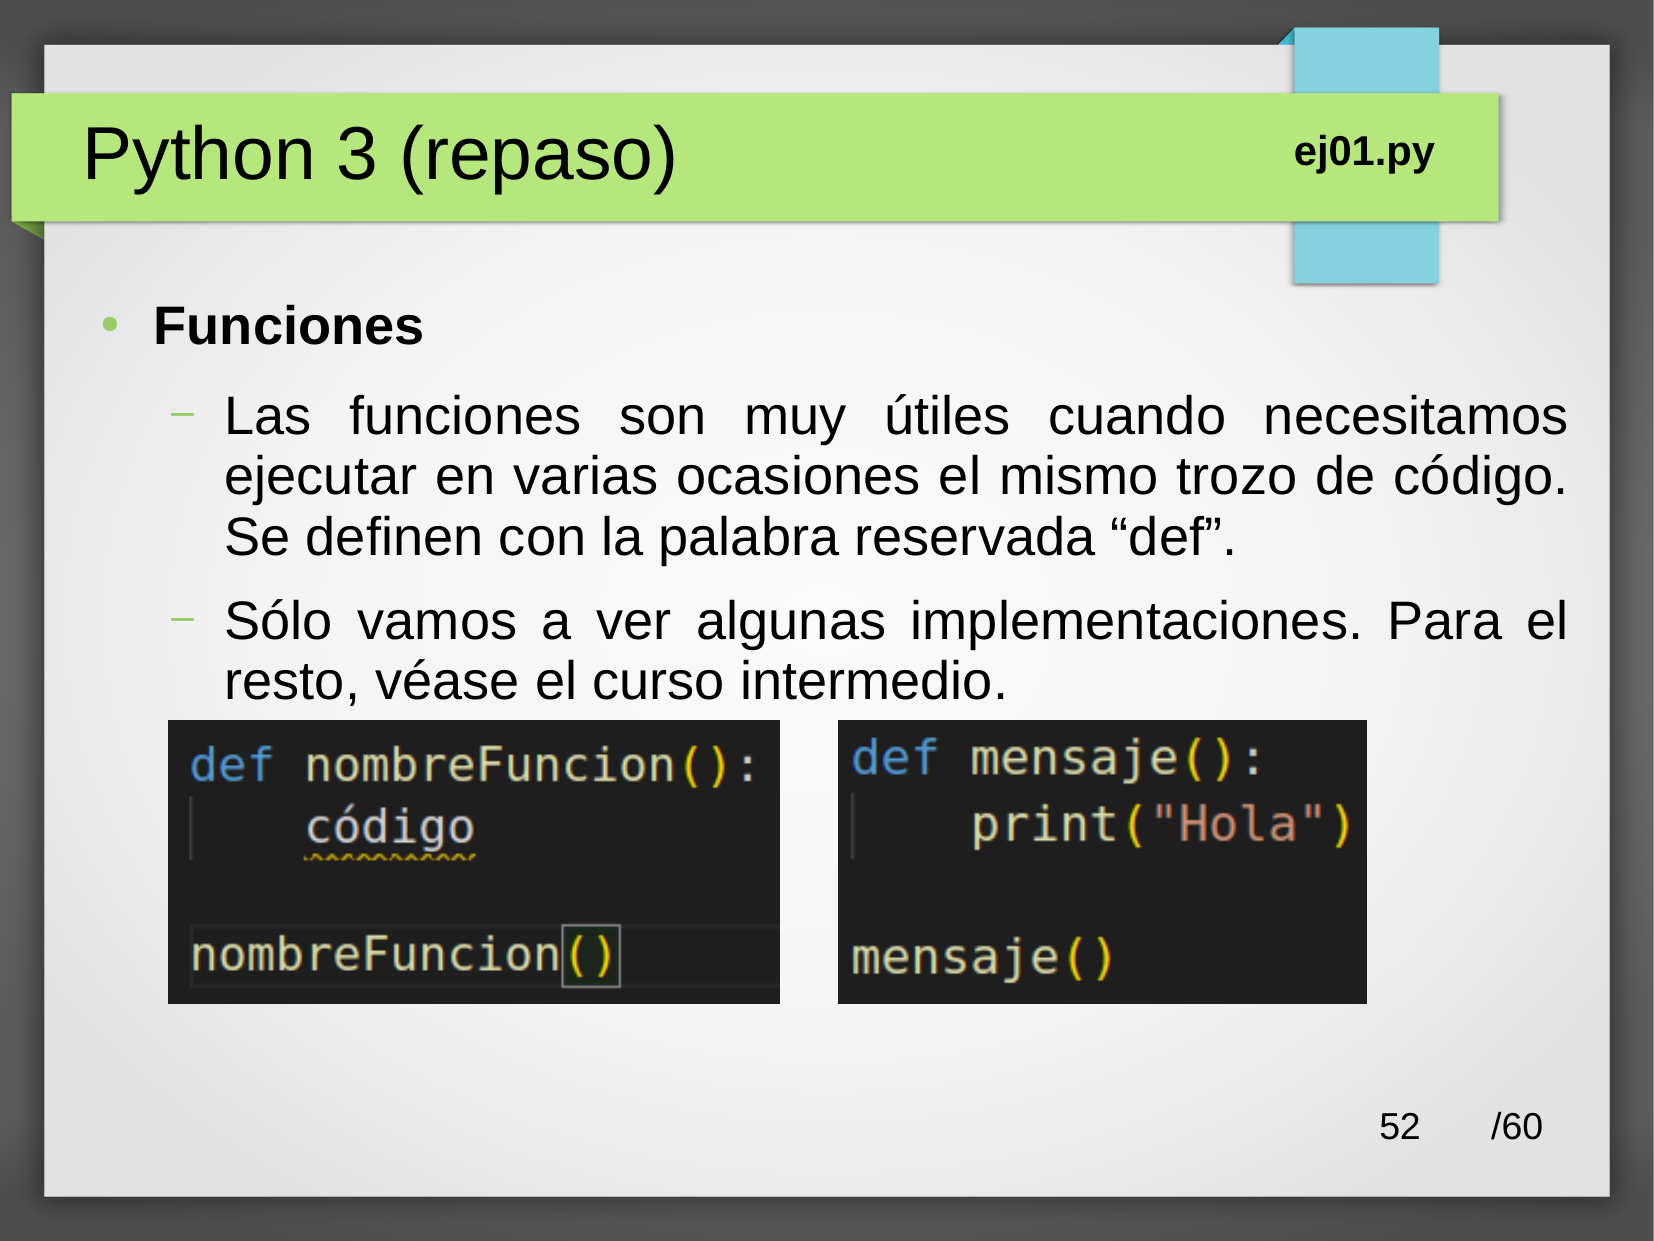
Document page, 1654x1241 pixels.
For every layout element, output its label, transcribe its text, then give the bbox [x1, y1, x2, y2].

text_box ej01.py [1279, 120, 1465, 229]
list Funciones Las funciones son muy útiles cuando necesitamos ejecutar en varias ocasiones el mismo trozo de código. Se definen con la palabra reservada “def”. Sólo vamos a ver algunas implementaciones. Para el resto, véase el curso intermedio. [82, 295, 1571, 1015]
text_box <número> [1364, 1098, 1476, 1169]
picture [0, 0, 1654, 1241]
title Python 3 (repaso) [82, 94, 1264, 213]
text_box /60 [1476, 1098, 1644, 1169]
